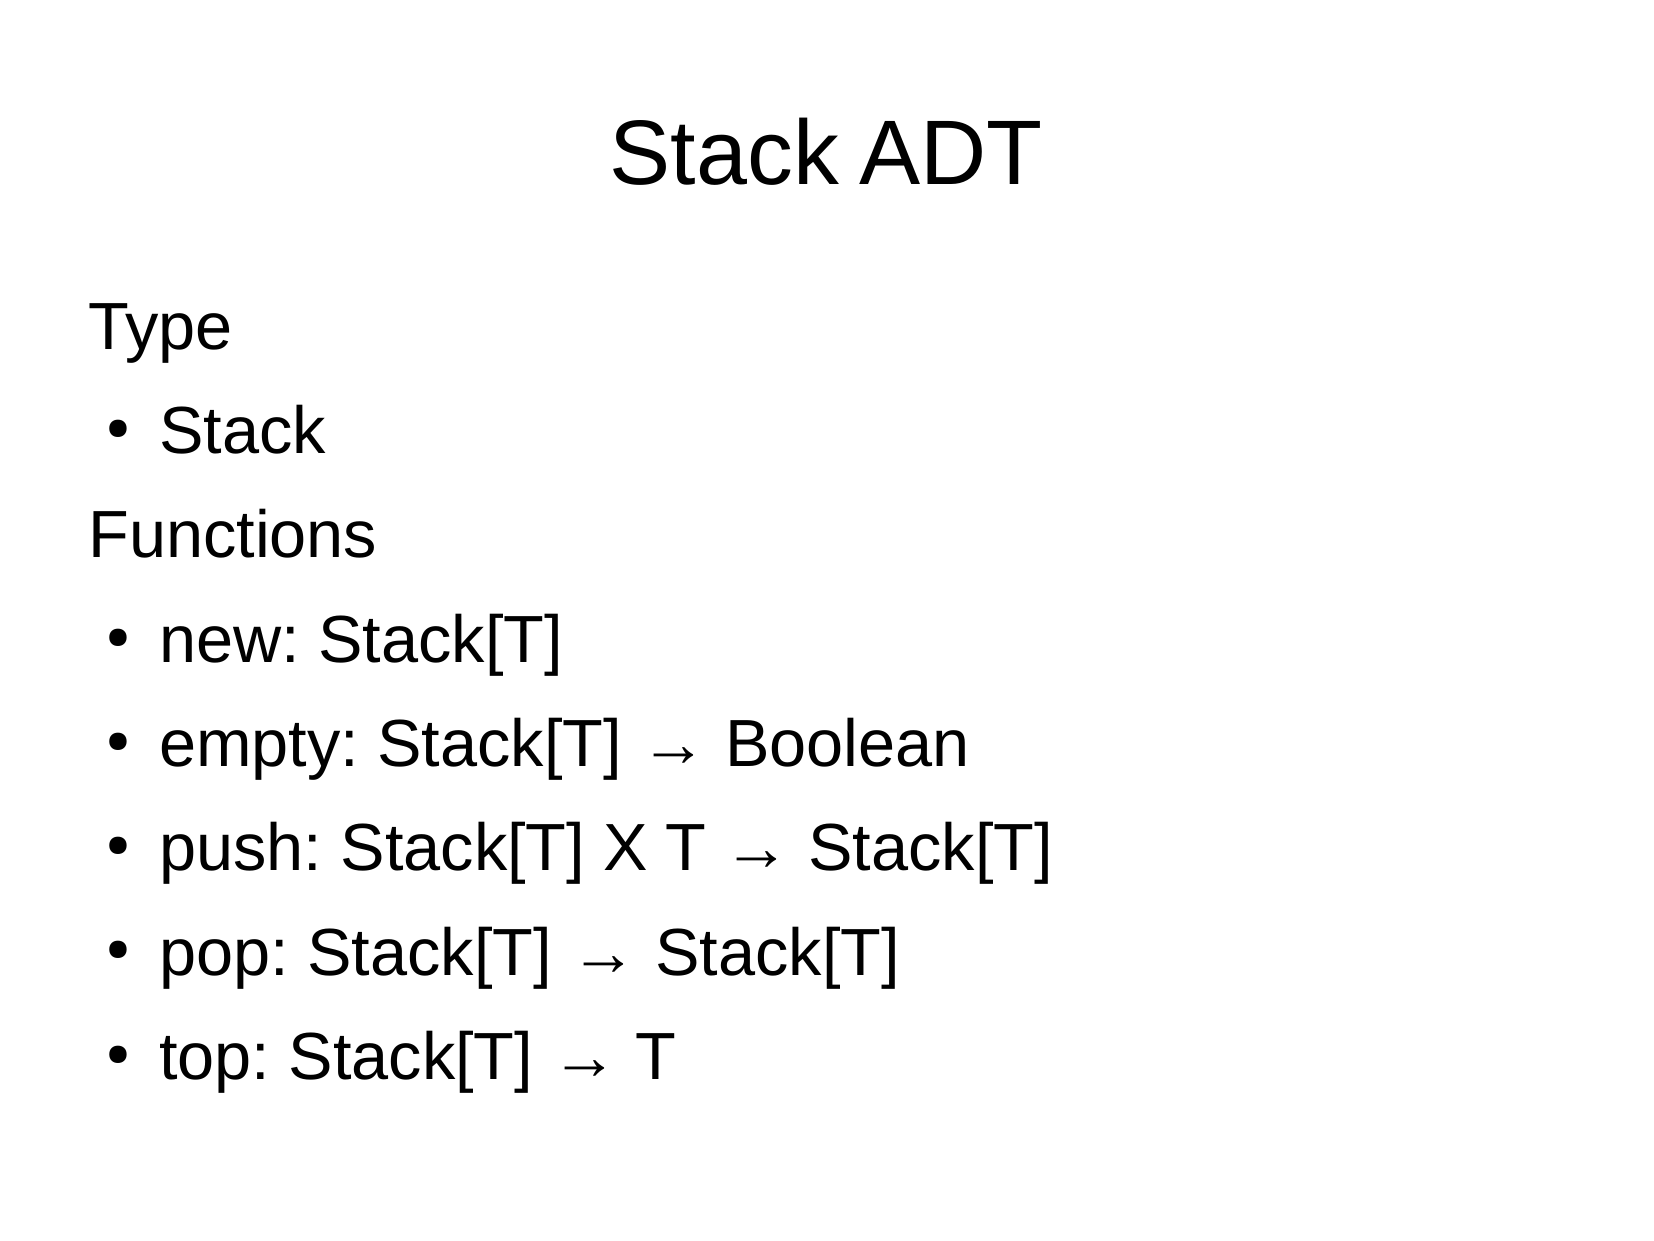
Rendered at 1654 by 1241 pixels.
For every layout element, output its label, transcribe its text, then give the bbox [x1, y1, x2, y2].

list Type Stack Functions new: Stack[T] empty: Stack[T] → Boolean push: Stack[T] X T → Stack[T] pop: Stack[T] → Stack[T] top: Stack[T] → T [88, 288, 1577, 1198]
title Stack ADT [82, 56, 1571, 250]
